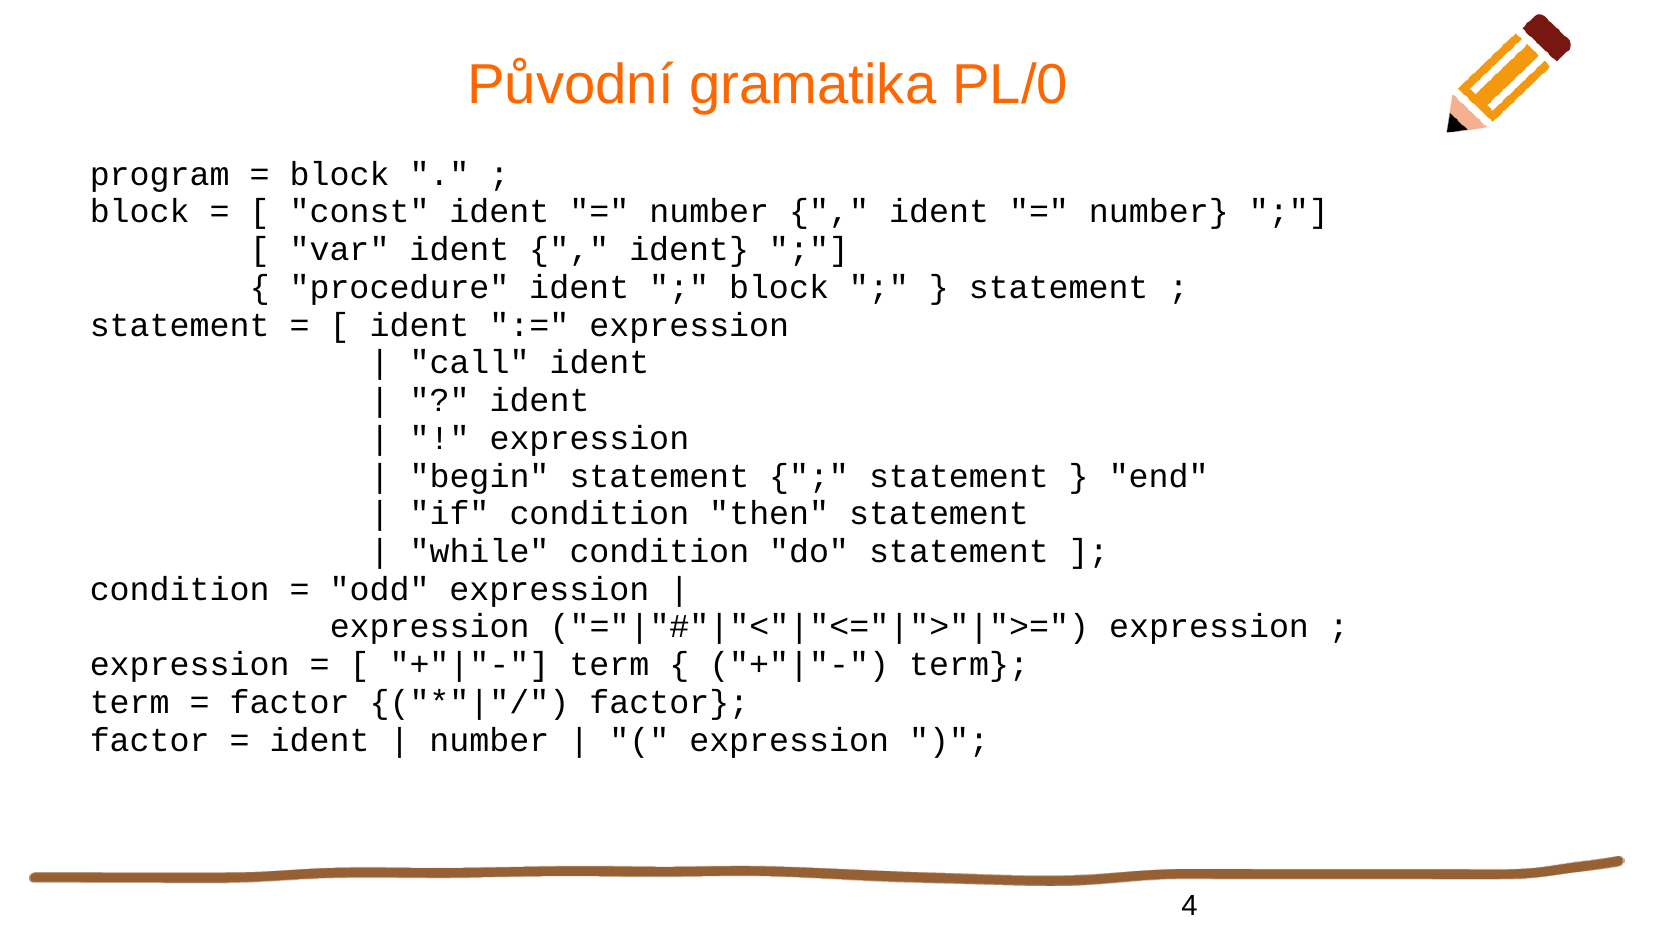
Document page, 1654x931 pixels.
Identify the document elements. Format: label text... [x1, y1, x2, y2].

title Původní gramatika PL/0 [88, 29, 1447, 133]
text_box [1181, 885, 1565, 931]
text_box program = block "." ; block = [ "const" ident "=" number {"," ident "=" number} ";"] [ "var" ident {"," ident} ";"] { "procedure" ident ";" block ";" } statement ; statement = [ ident ":=" expression | "call" ident | "?" ident | "!" expression | "begin" statement {";" statement } "end" | "if" condition "then" statement | "while" condition "do" statement ]; condition = "odd" expression | expression ("="|"#"|"<"|"<="|">"|">=") expression ; expression = [ "+"|"-"] term { ("+"|"-") term}; term = factor {("*"|"/") factor}; factor = ident | number | "(" expression ")"; [75, 150, 1530, 863]
